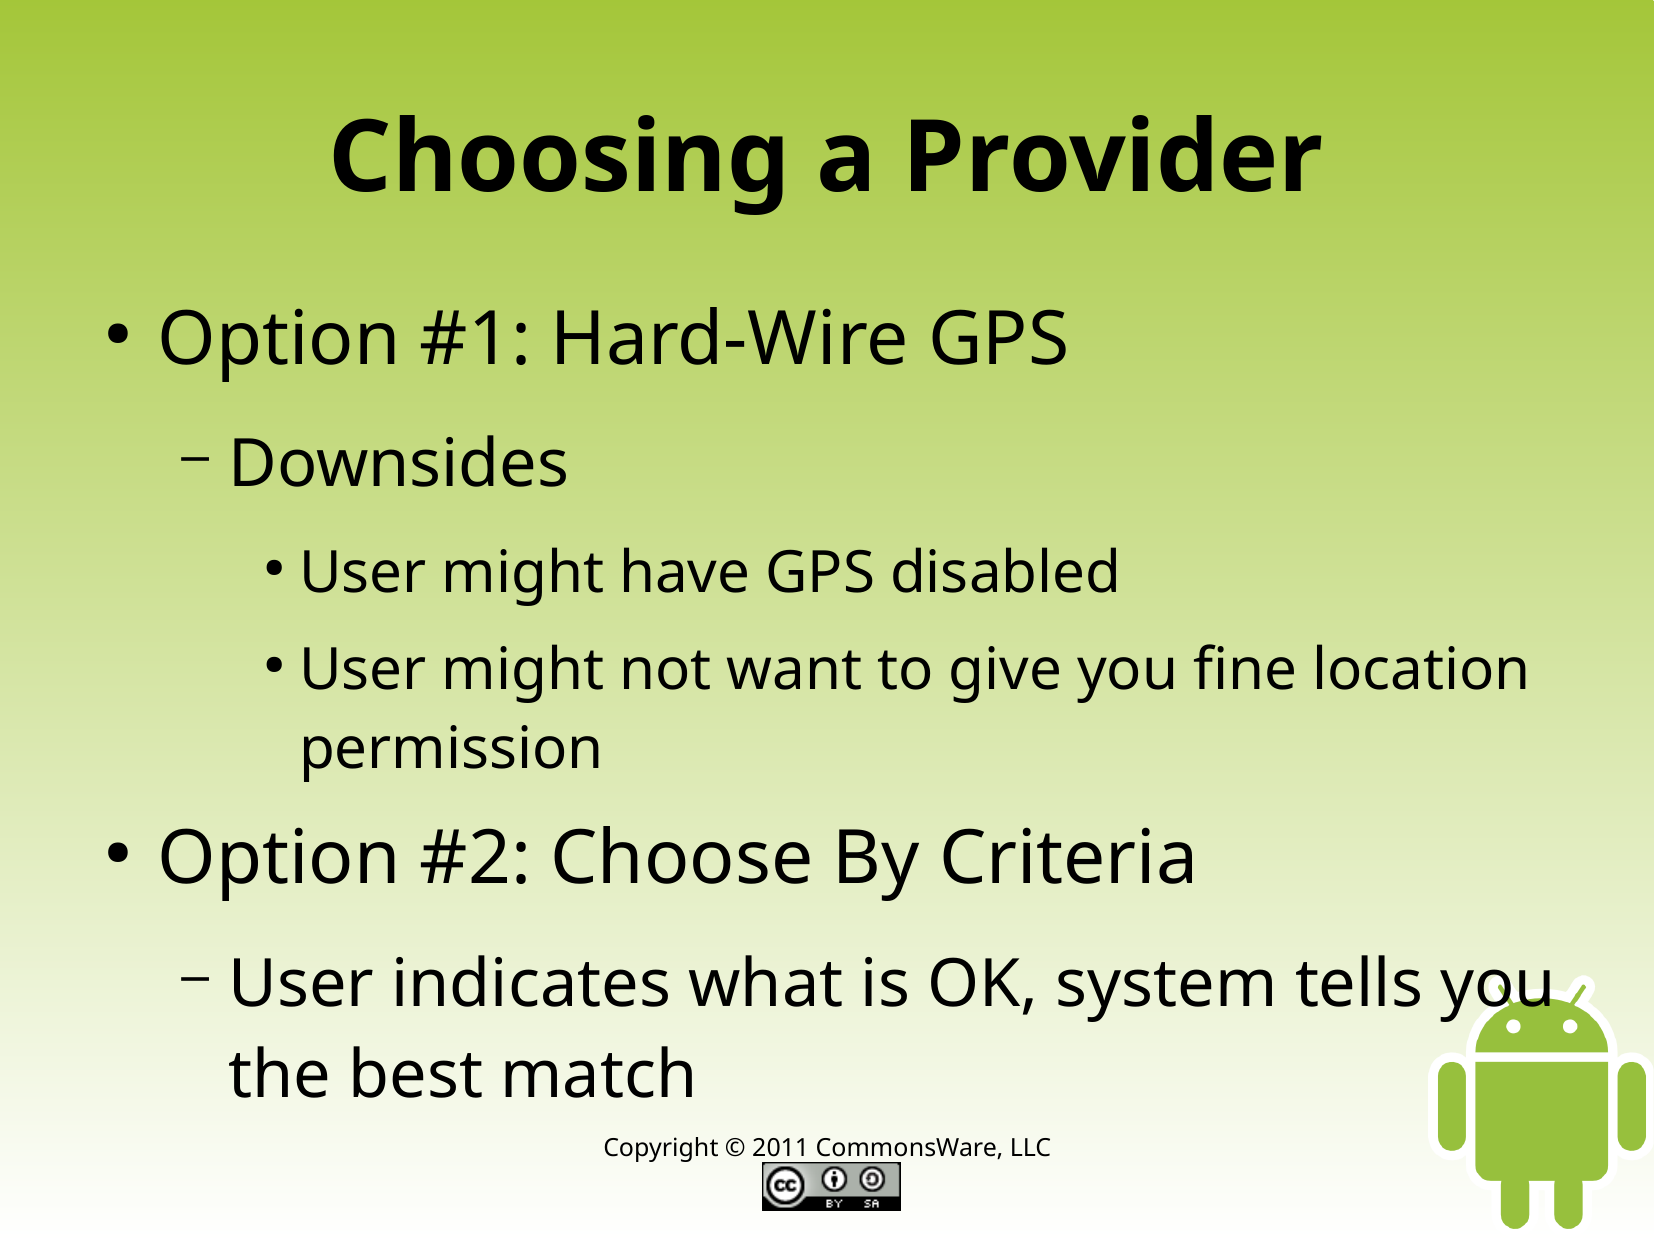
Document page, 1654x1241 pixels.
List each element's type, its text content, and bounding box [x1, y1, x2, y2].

list Option #1: Hard-Wire GPS Downsides User might have GPS disabled User might not want to give you fine location permission Option #2: Choose By Criteria User indicates what is OK, system tells you the best match [86, 283, 1576, 1088]
picture [1428, 975, 1654, 1238]
picture [762, 1162, 901, 1211]
title Choosing a Provider [82, 49, 1571, 257]
